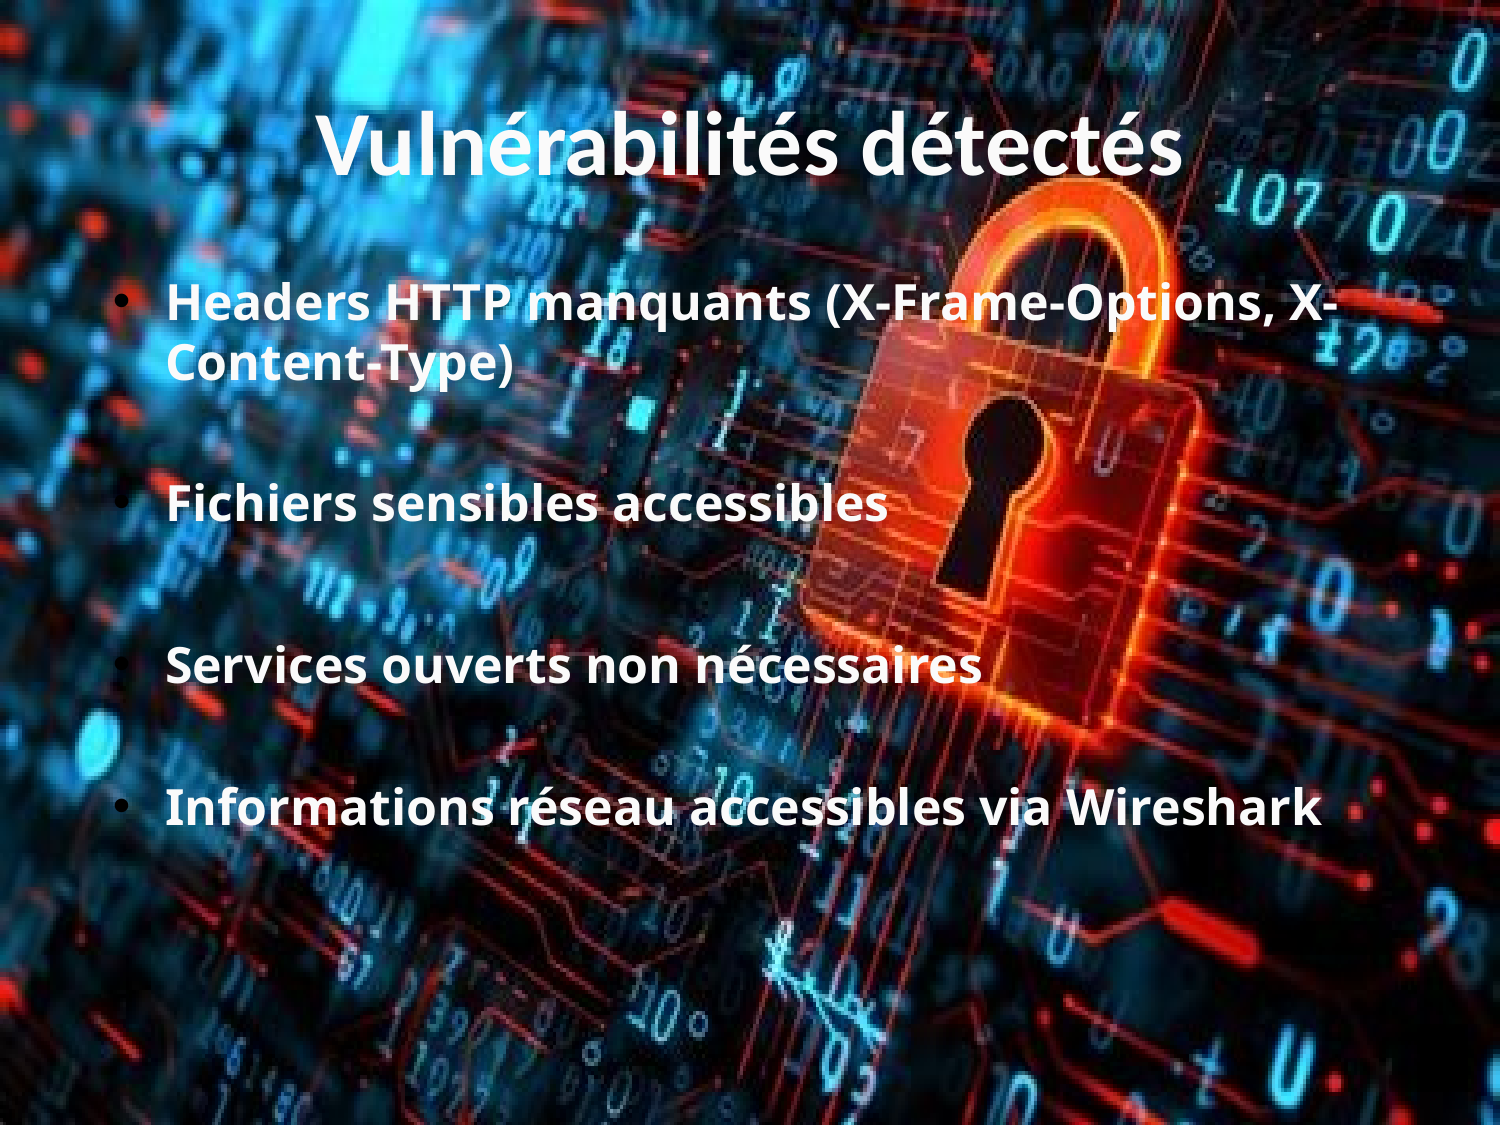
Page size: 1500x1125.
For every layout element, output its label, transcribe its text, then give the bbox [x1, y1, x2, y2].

title Vulnérabilités détectés [75, 45, 1425, 233]
list Headers HTTP manquants (X-Frame-Options, X-Content-Type) Fichiers sensibles accessibles Services ouverts non nécessaires Informations réseau accessibles via Wireshark [75, 262, 1425, 1005]
picture [0, 0, 1500, 1125]
